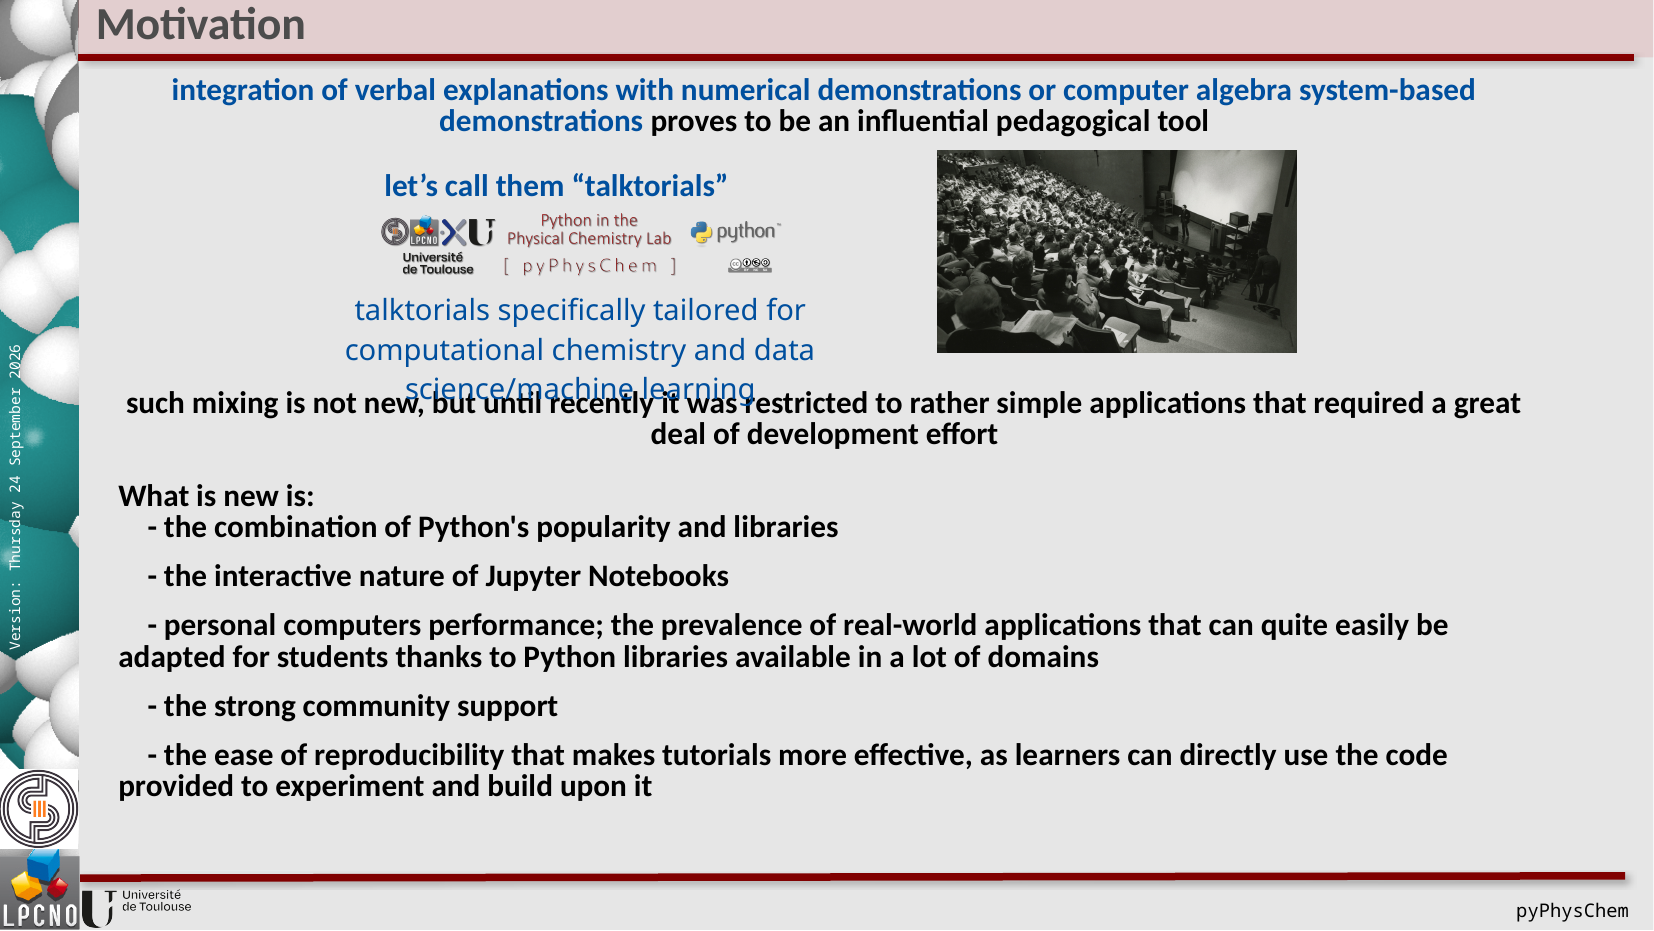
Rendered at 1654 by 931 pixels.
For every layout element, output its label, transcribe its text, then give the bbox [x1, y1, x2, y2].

picture [937, 150, 1297, 354]
title Motivation [78, 0, 1654, 58]
picture [82, 889, 191, 928]
text_box integration of verbal explanations with numerical demonstrations or computer algebra system-based demonstrations proves to be an influential pedagogical tool such mixing is not new, but until recently it was restricted to rather simple applications that required a great deal of development effort What is new is: - the combination of Python's popularity and libraries - the interactive nature of Jupyter Notebooks - personal computers performance; the prevalence of real-world applications that can quite easily be adapted for students thanks to Python libraries available in a lot of domains - the strong community support - the ease of reproducibility that makes tutorials more effective, as learners can directly use the code provided to experiment and build upon it [103, 69, 1546, 812]
text_box talktorials specifically tailored for computational chemistry and data science/machine learning [249, 281, 912, 356]
picture [380, 212, 787, 277]
picture [0, 0, 80, 930]
text_box let’s call them “talktorials” [369, 165, 744, 213]
